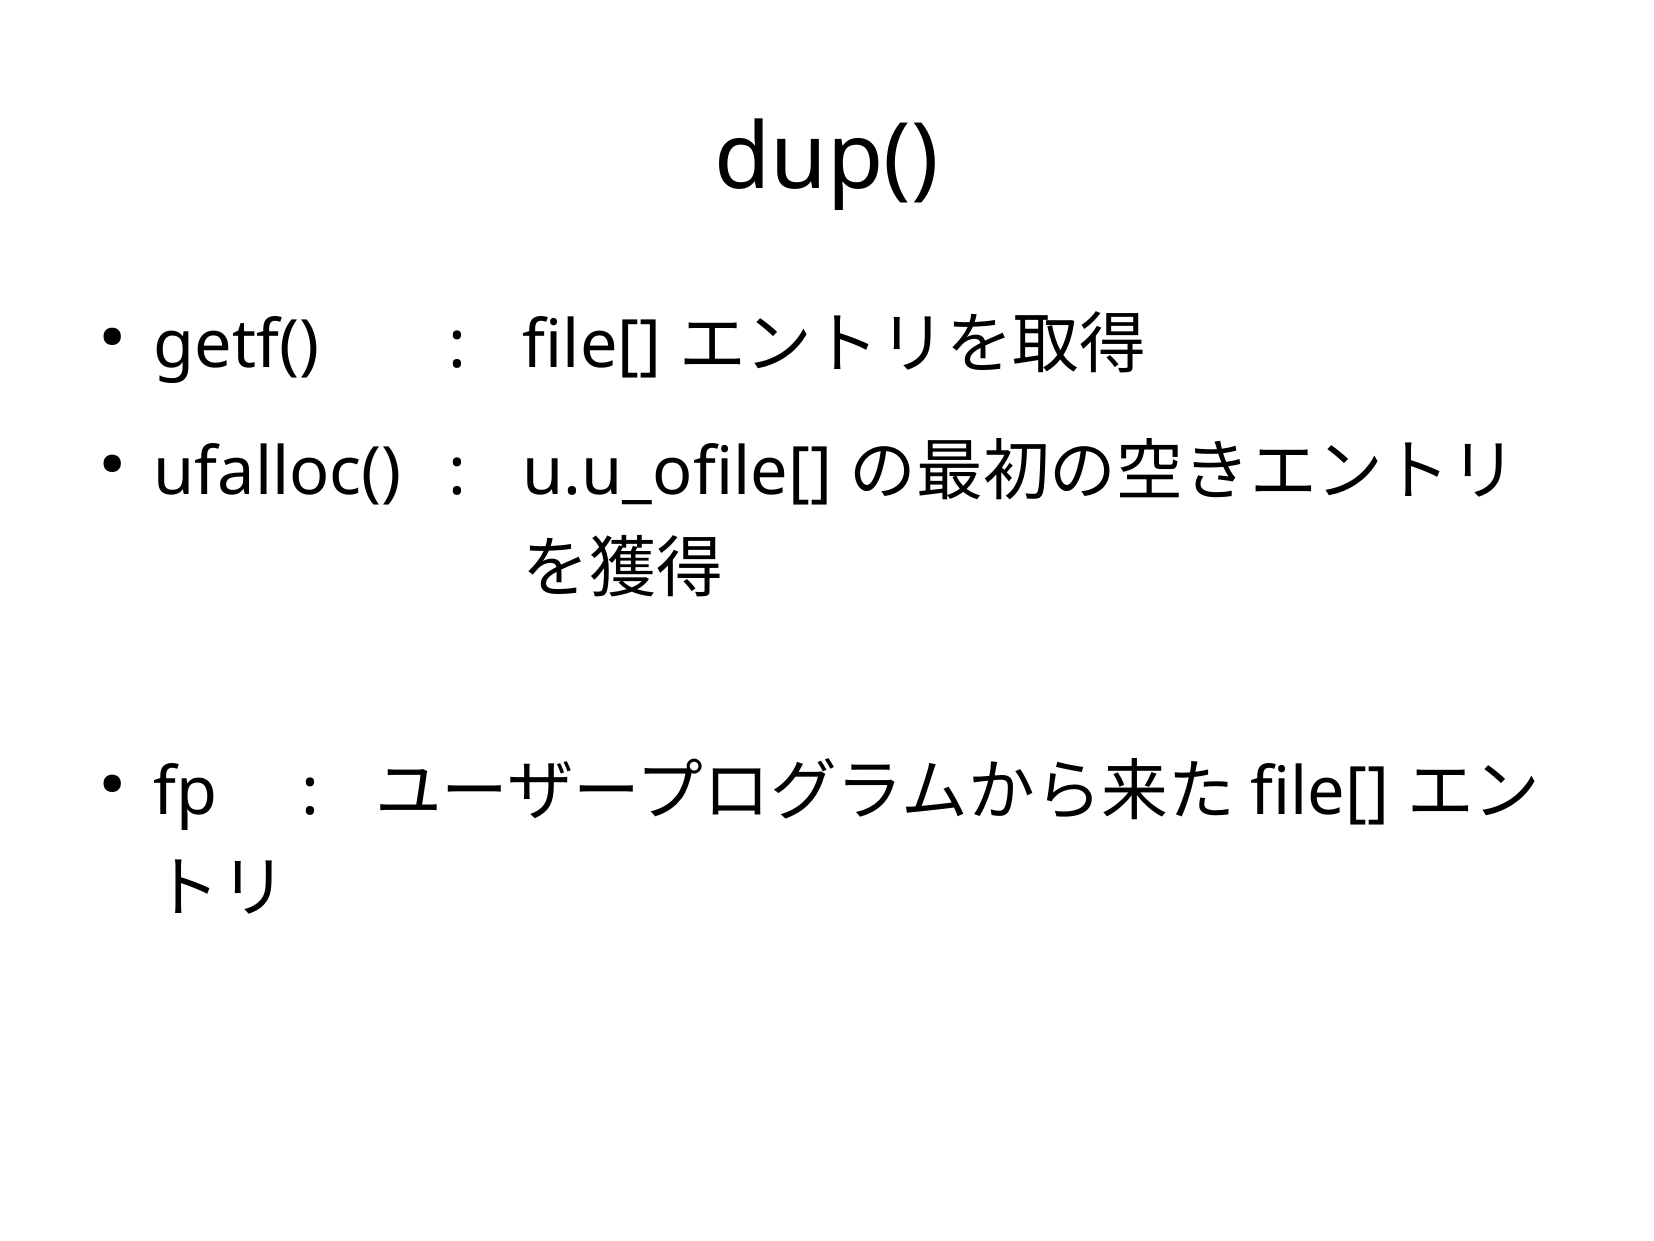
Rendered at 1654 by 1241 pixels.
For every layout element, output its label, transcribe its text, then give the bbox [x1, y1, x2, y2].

title dup() [82, 49, 1571, 257]
list getf() : file[] エントリを取得 ufalloc() : u.u_ofile[] の最初の空きエントリ を獲得 fp : ユーザープログラムから来た file[] エントリ [82, 290, 1585, 1170]
